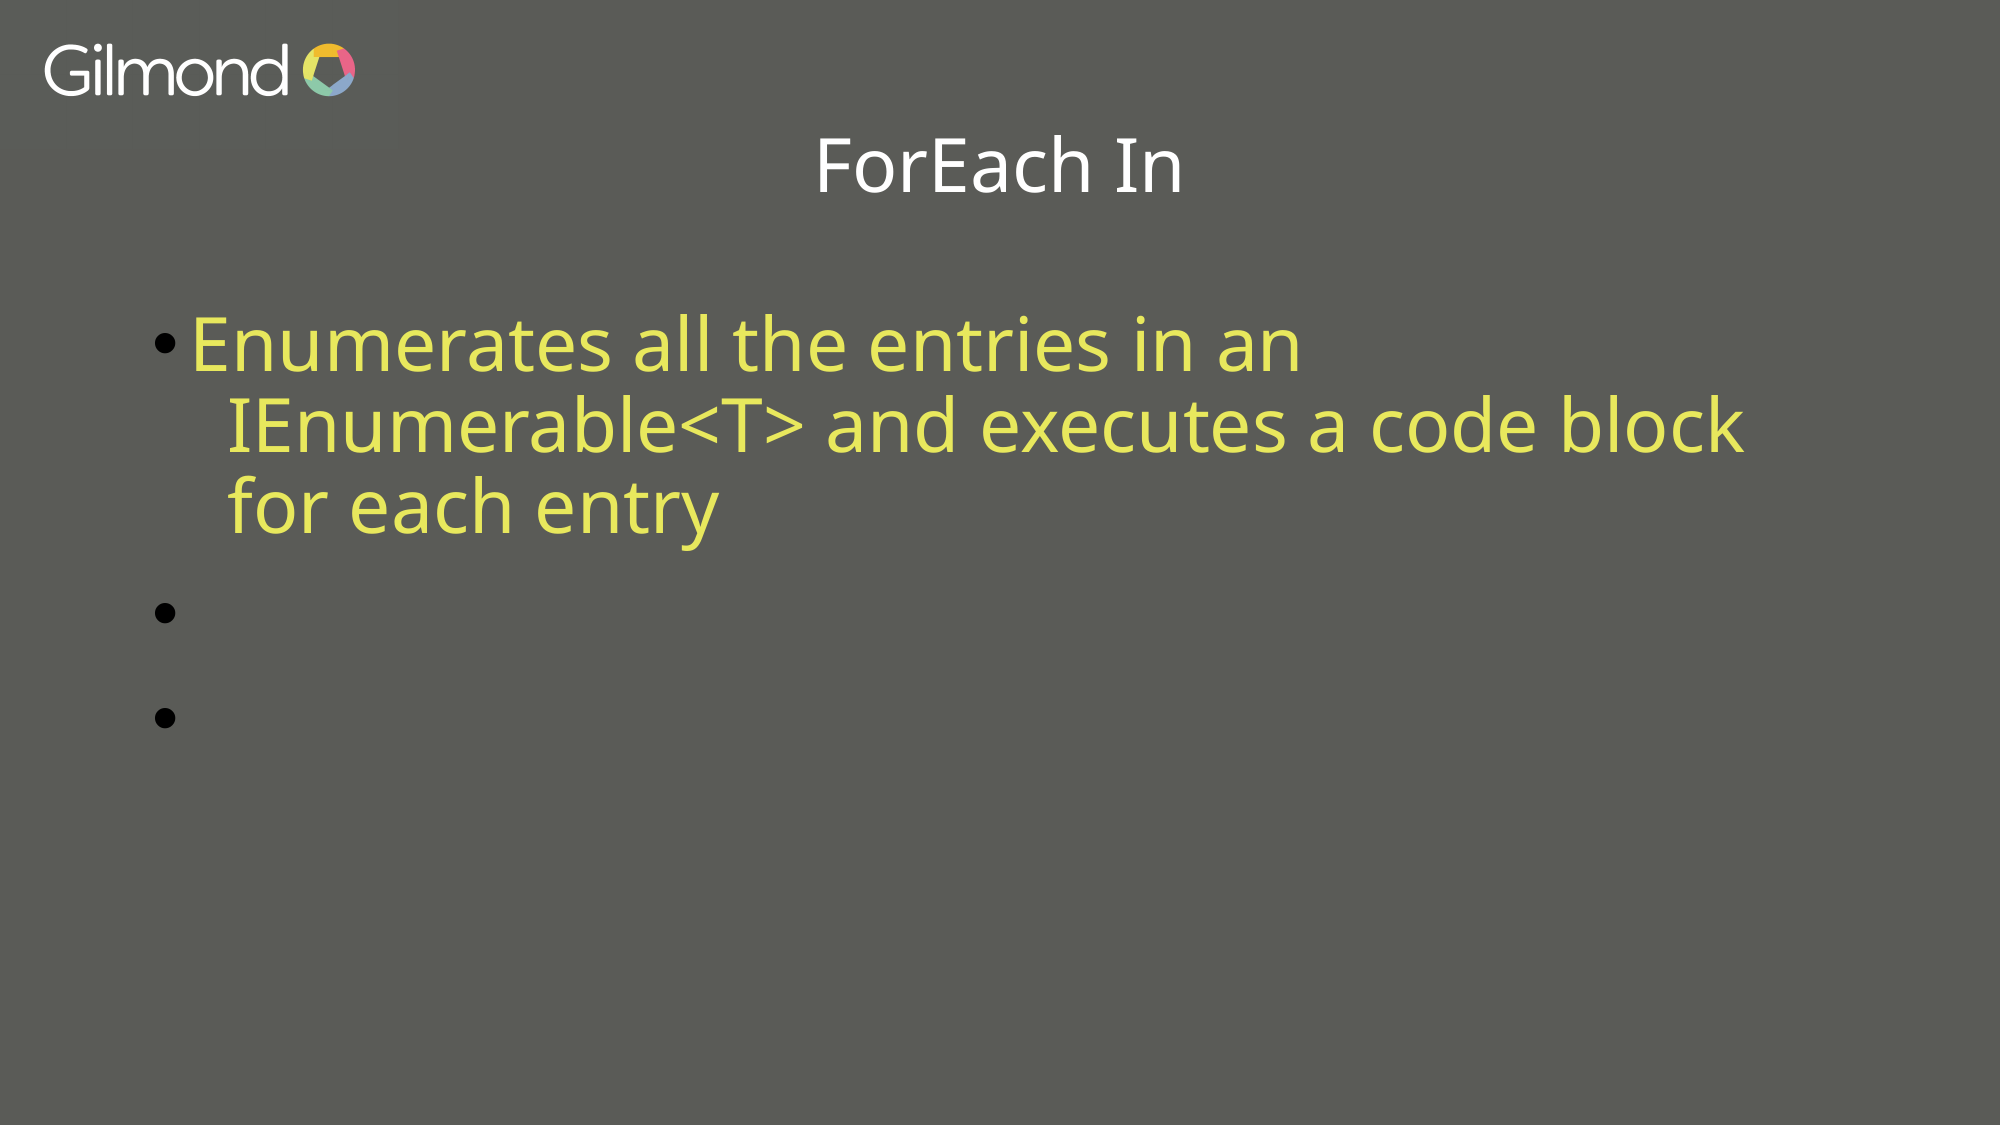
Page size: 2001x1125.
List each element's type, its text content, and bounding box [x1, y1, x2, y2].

title ForEach In [137, 59, 1863, 278]
picture [0, 0, 399, 149]
list Enumerates all the entries in an IEnumerable<T> and executes a code block for each entry [137, 299, 1863, 1014]
